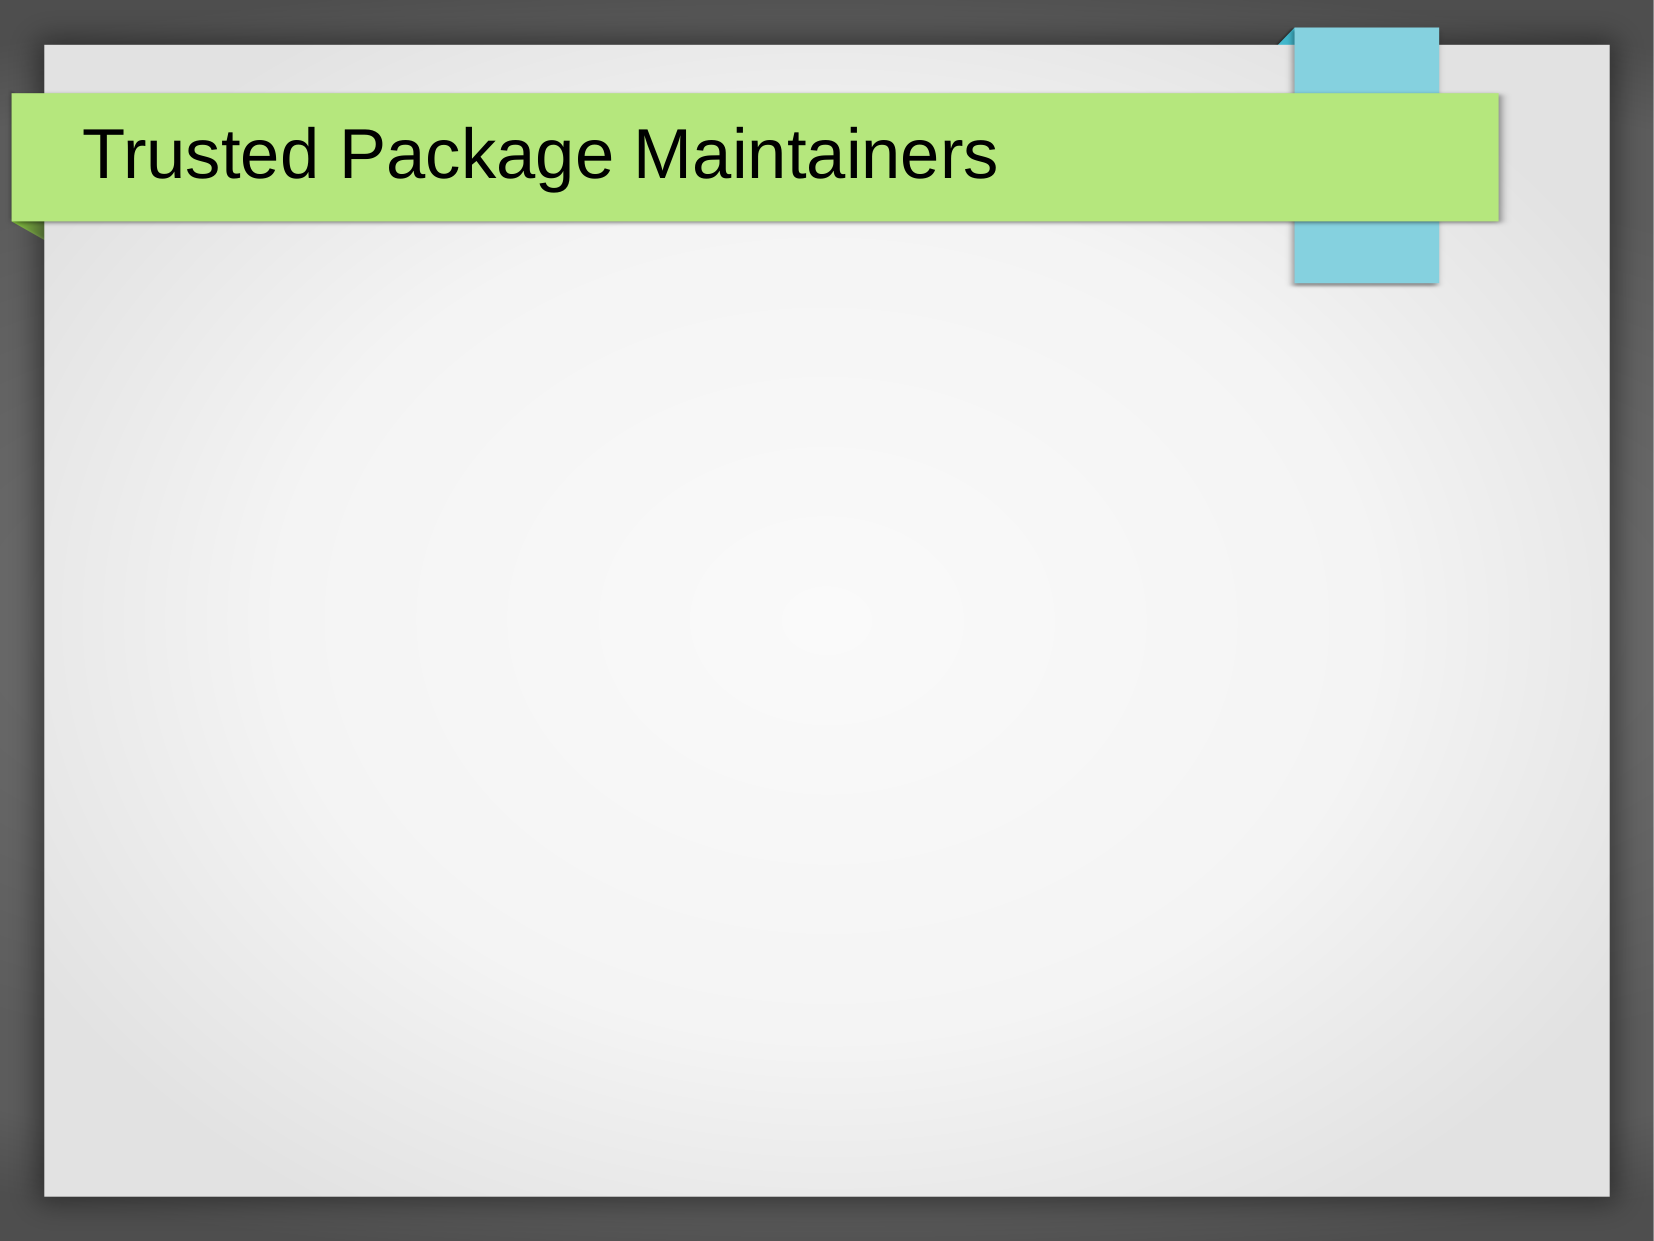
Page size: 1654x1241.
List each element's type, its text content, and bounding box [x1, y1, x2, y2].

title Trusted Package Maintainers [82, 94, 1264, 213]
picture [0, 0, 1654, 1241]
